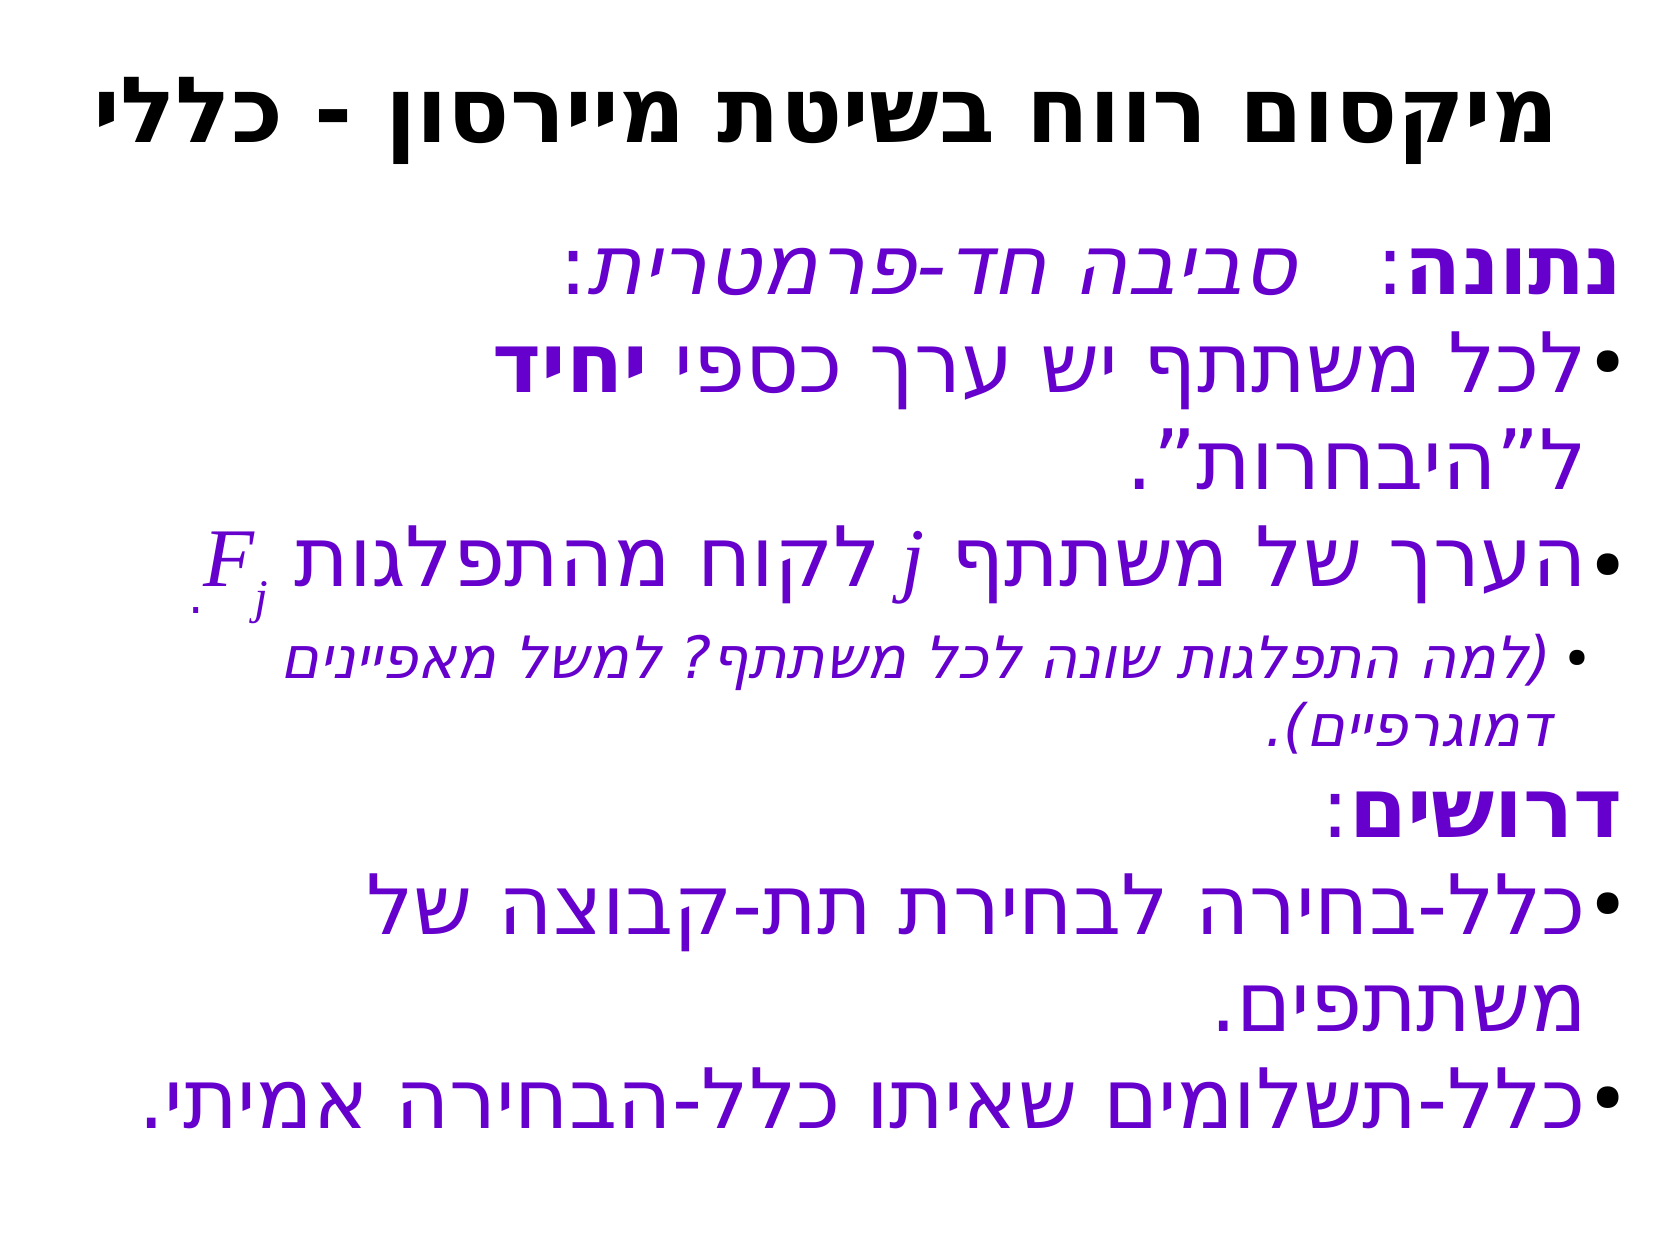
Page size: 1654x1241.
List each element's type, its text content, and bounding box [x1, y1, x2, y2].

title מיקסום רווח בשיטת מיירסון - כללי [0, 0, 1654, 225]
text_box נתונה: סביבה חד-פרמטרית: לכל משתתף יש ערך כספי יחיד ל”היבחרות”. הערך של משתתף j לקוח מהתפלגות Fj. (למה התפלגות שונה לכל משתתף? למשל מאפיינים דמוגרפיים). דרושים: כלל-בחירה לבחירת תת-קבוצה של משתתפים. כלל-תשלומים שאיתו כלל-הבחירה אמיתי. כזכור, לפי משפט מיירסון, ברגע שיש כלל-בחירה – יש כלל-תשלומים יחיד שאיתו הכלל אמיתי. נחפש כלל-בחירה שממקסם את תוחלת הרווח. [17, 210, 1638, 1232]
